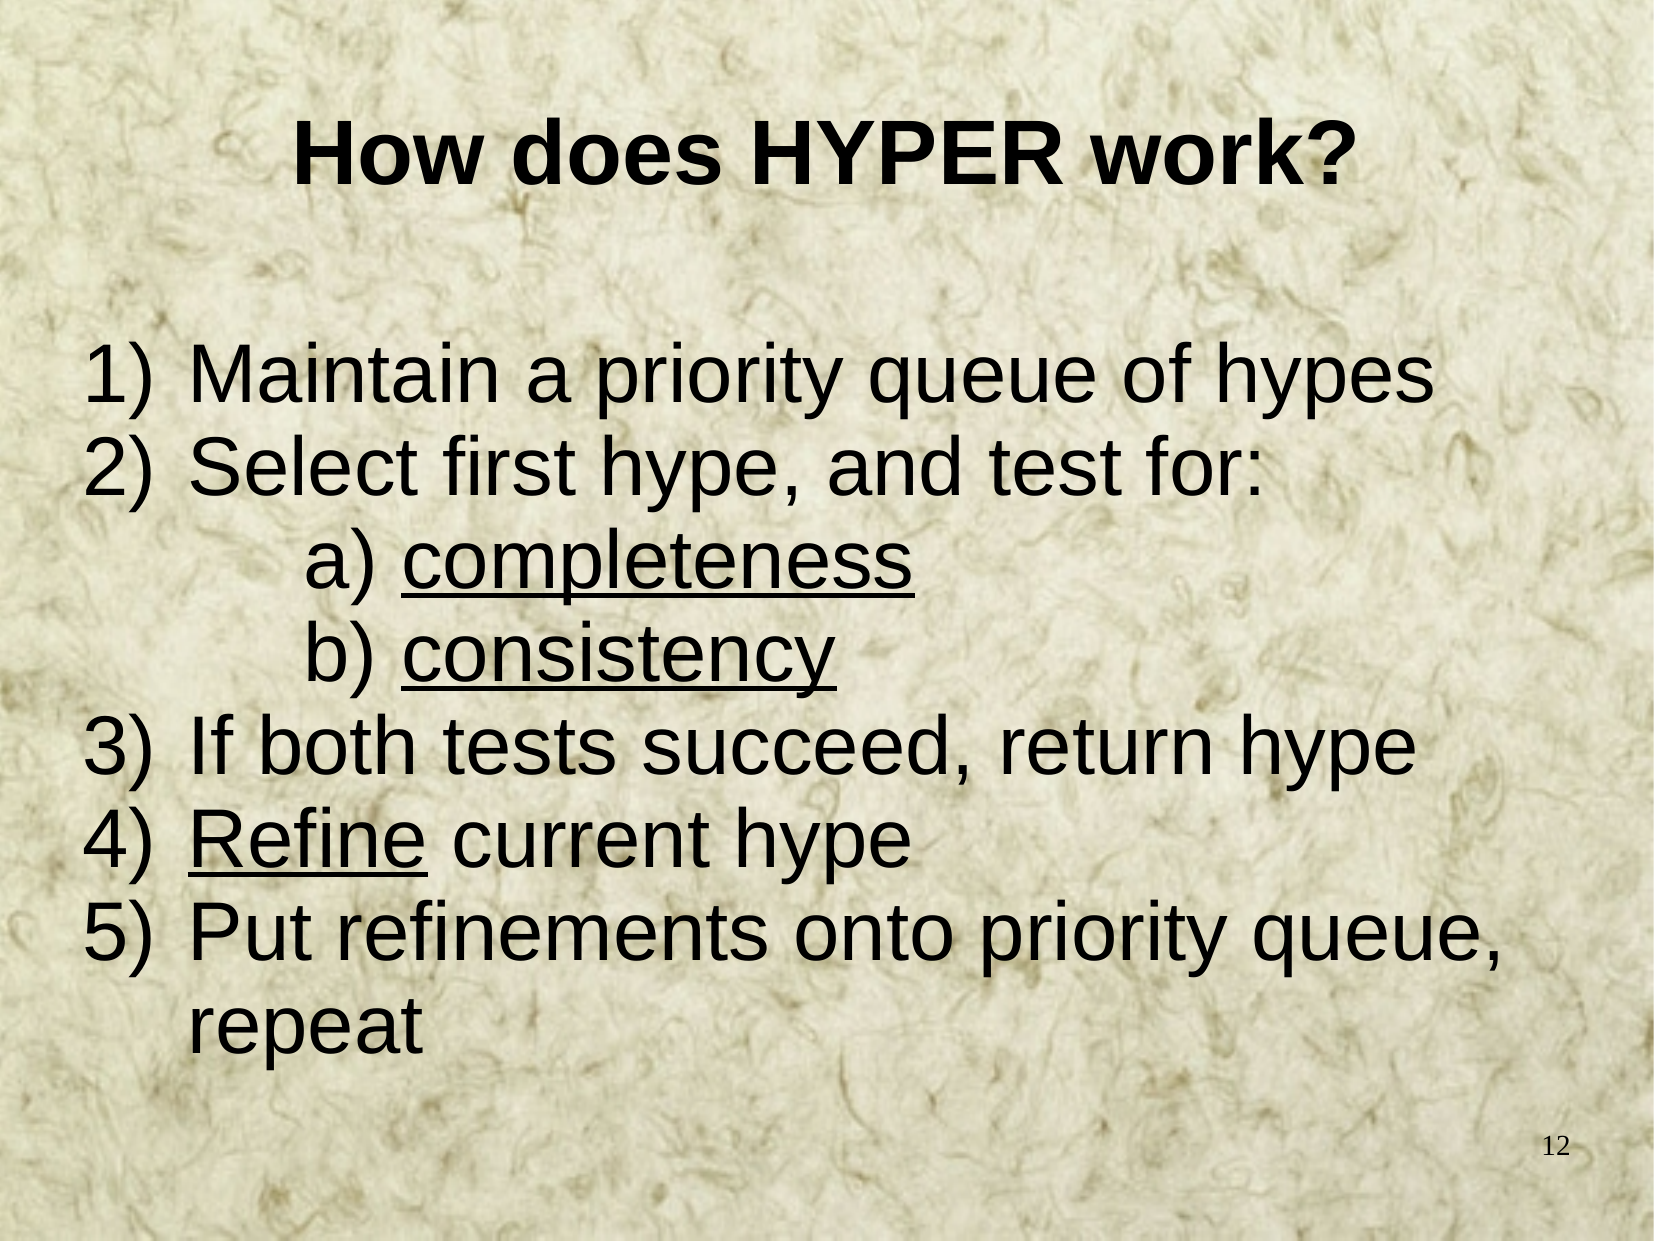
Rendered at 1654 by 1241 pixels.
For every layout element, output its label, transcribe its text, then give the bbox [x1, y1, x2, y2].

subtitle Maintain a priority queue of hypes Select first hype, and test for: a) completeness b) consistency If both tests succeed, return hype Refine current hype Put refinements onto priority queue, repeat [82, 290, 1571, 1109]
title How does HYPER work? [82, 49, 1571, 257]
picture [0, 0, 1654, 1241]
